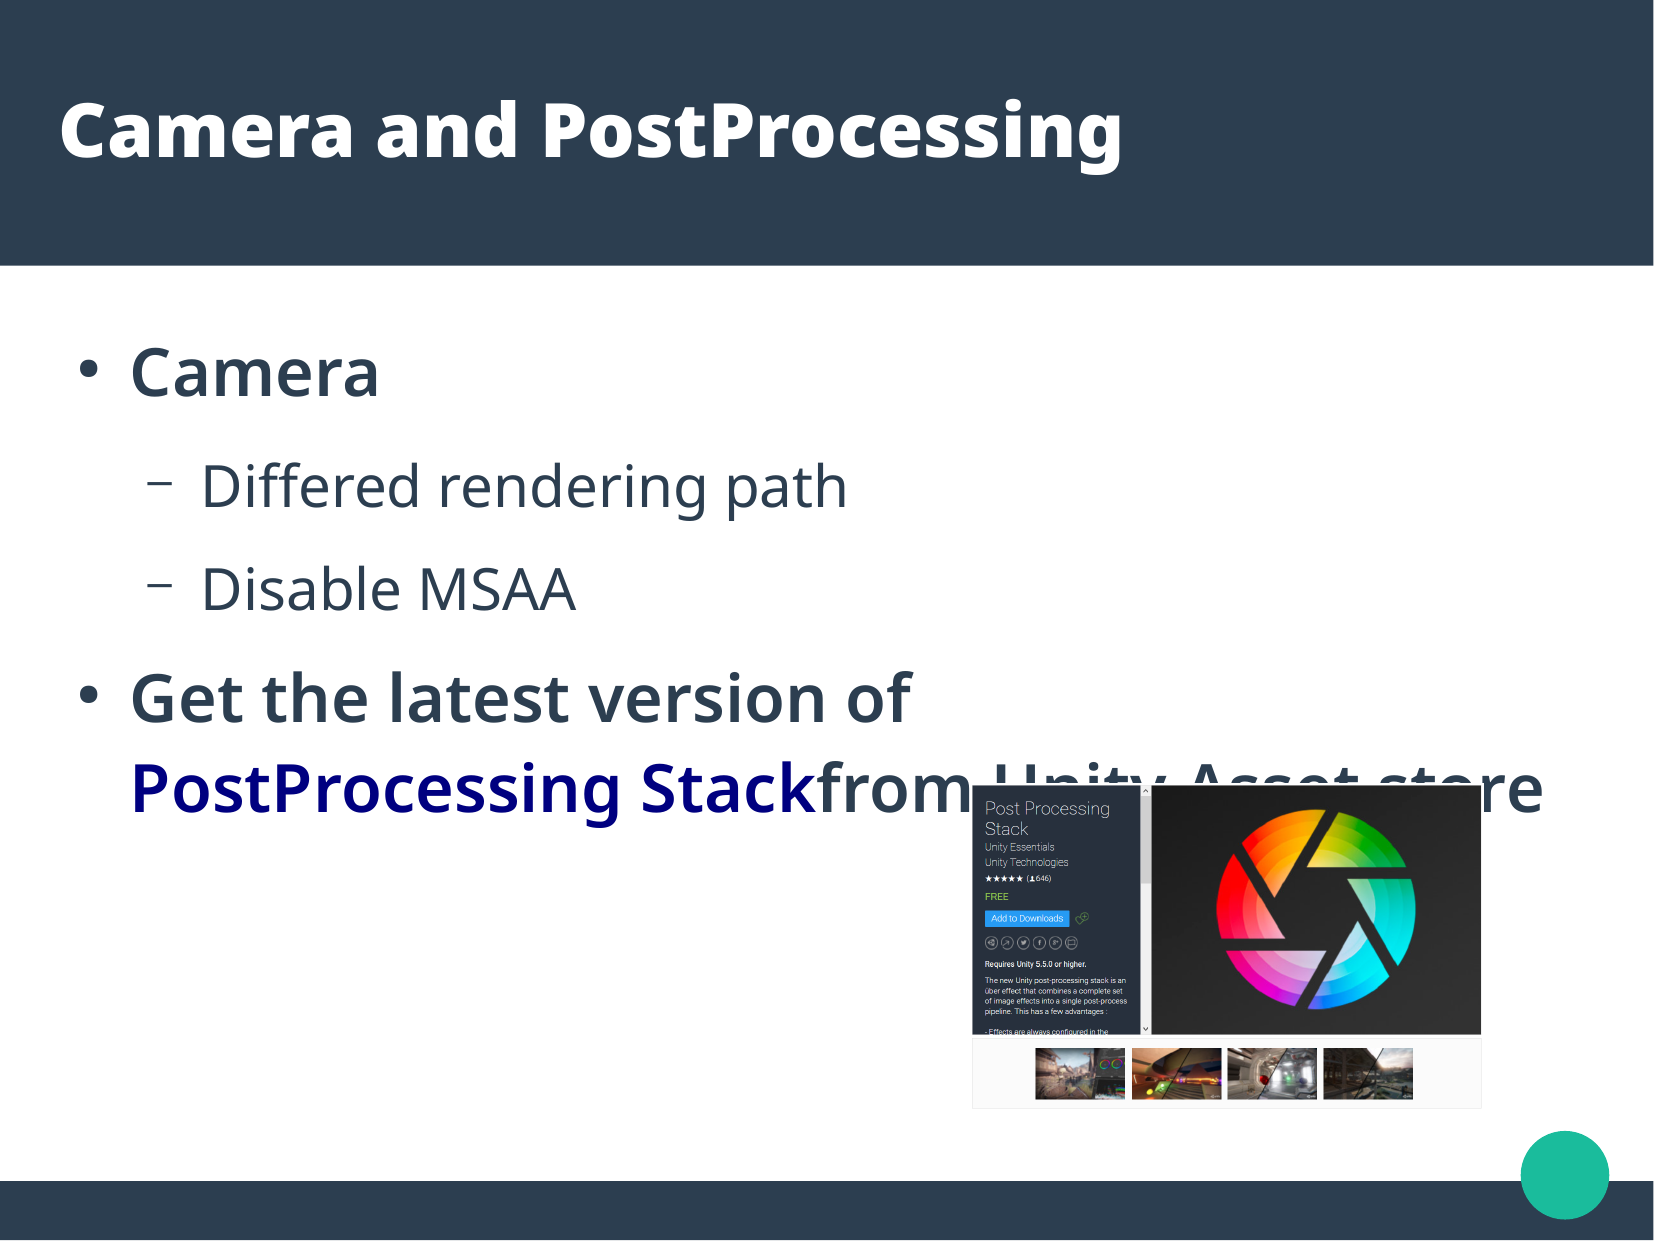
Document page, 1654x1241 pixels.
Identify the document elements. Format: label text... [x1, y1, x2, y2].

title Camera and PostProcessing [59, 49, 1595, 207]
list Camera Differed rendering path Disable MSAA Get the latest version of PostProcessing Stackfrom Unity Asset store [59, 324, 1595, 1152]
picture [971, 783, 1484, 1110]
